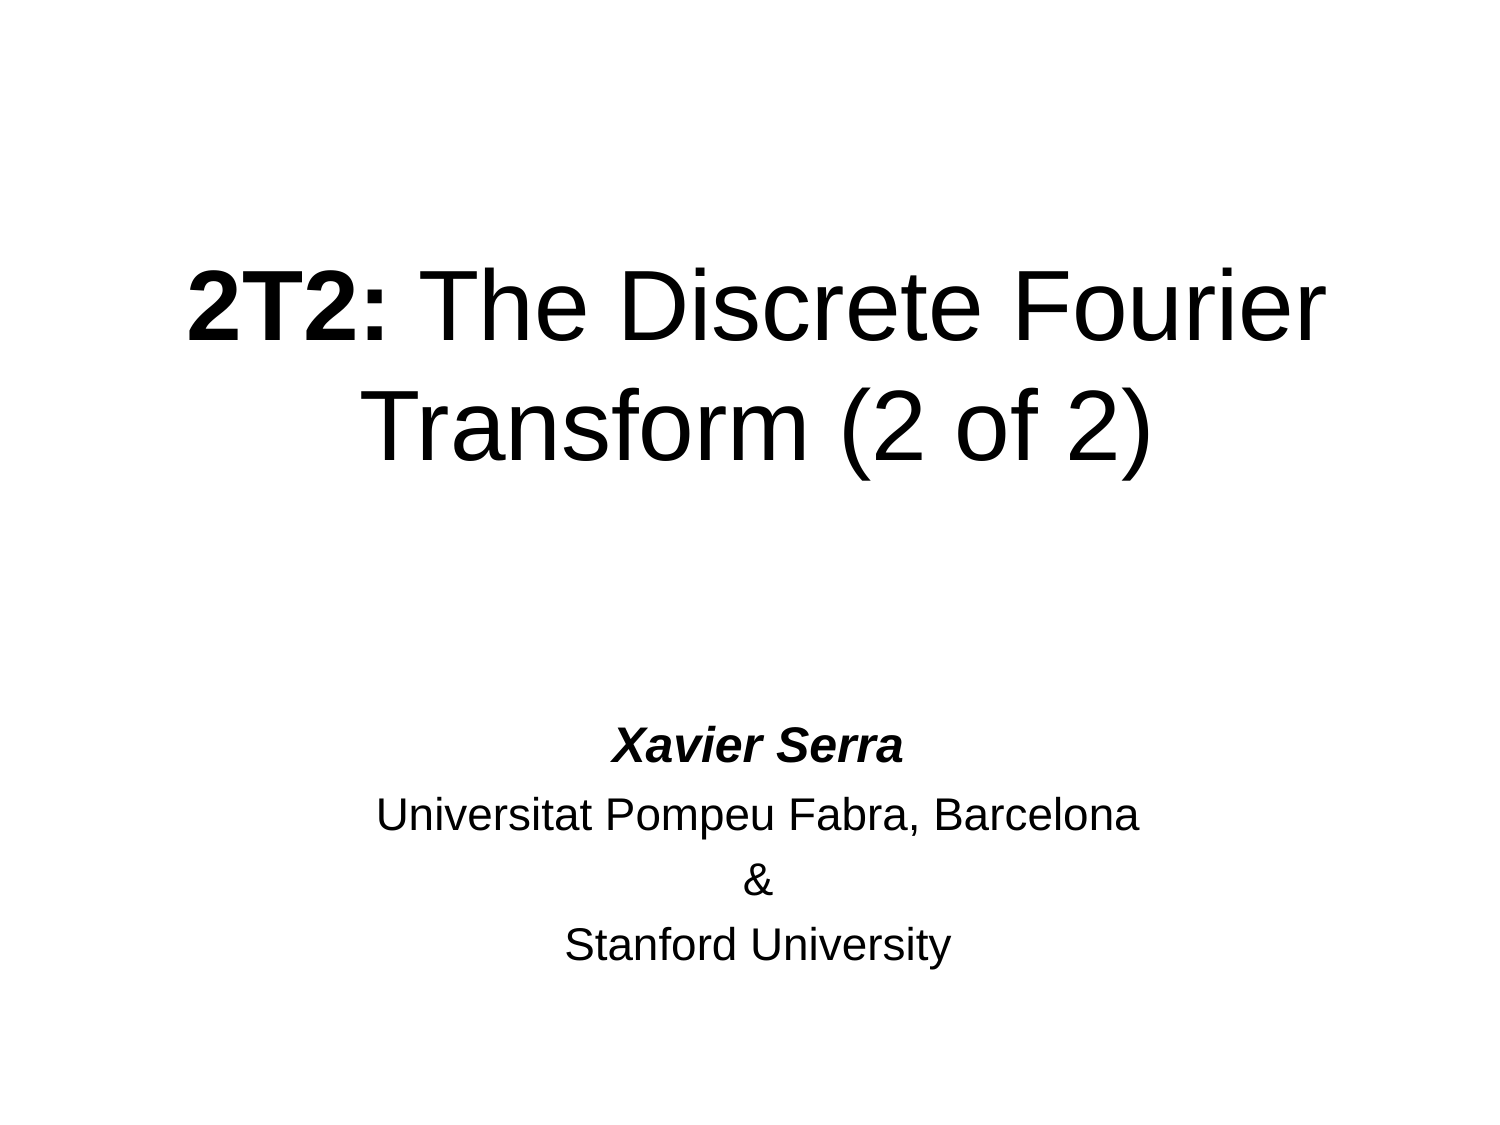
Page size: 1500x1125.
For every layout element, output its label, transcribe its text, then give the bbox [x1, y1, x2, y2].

text_box Xavier Serra Universitat Pompeu Fabra, Barcelona & Stanford University [301, 709, 1215, 995]
title 2T2: The Discrete Fourier Transform (2 of 2) [30, 90, 1486, 631]
